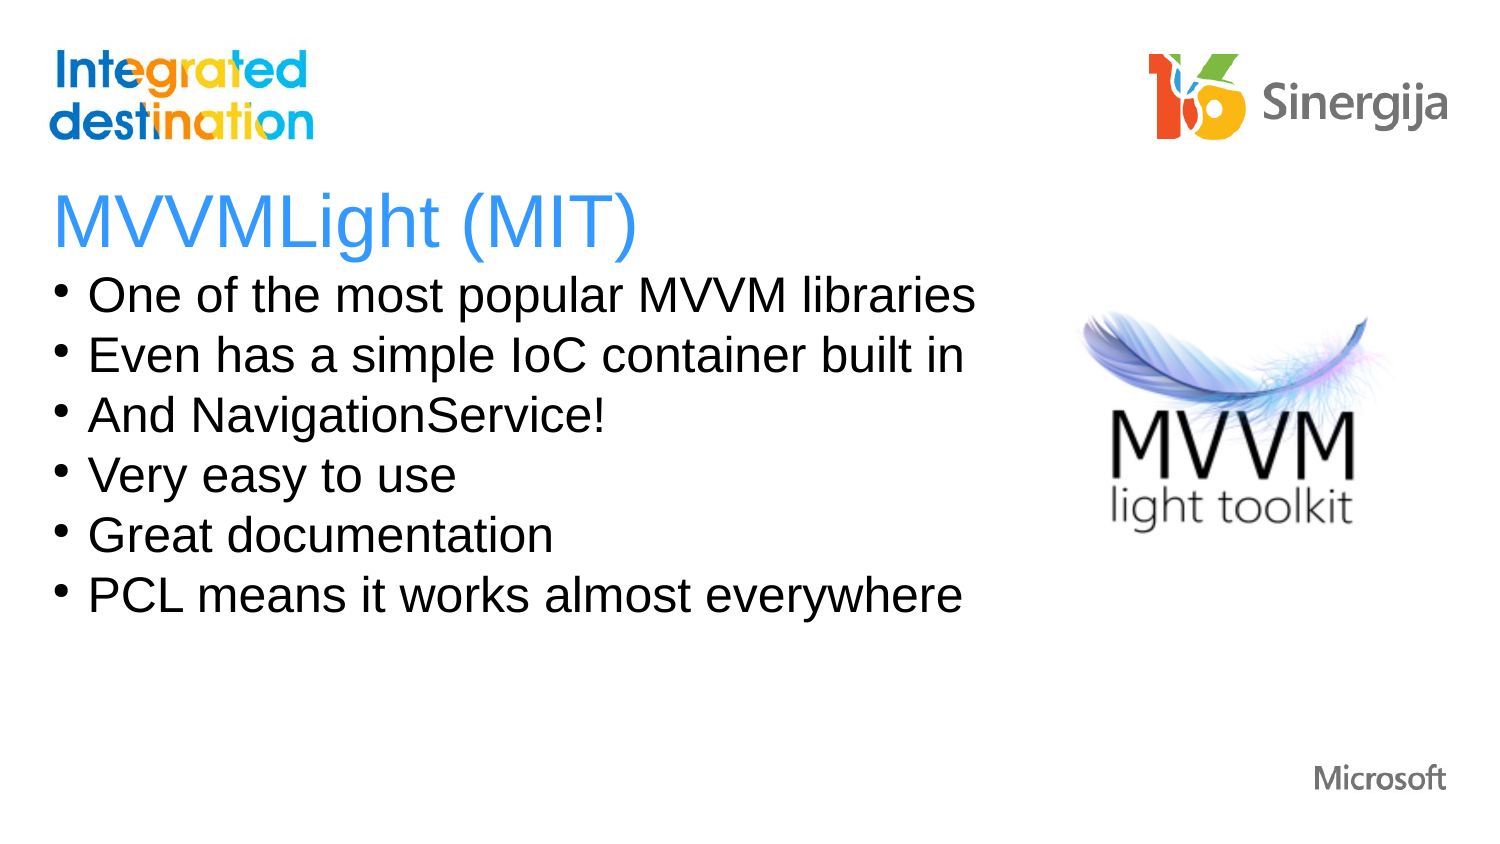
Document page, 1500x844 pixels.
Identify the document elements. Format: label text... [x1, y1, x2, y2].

picture [0, 0, 313, 140]
picture [1074, 307, 1400, 539]
picture [1149, 0, 1500, 140]
text_box MVVMLight (MIT) One of the most popular MVVM libraries Even has a simple IoC container built in And NavigationService! Very easy to use Great documentation PCL means it works almost everywhere [37, 165, 1439, 815]
picture [1315, 764, 1500, 844]
